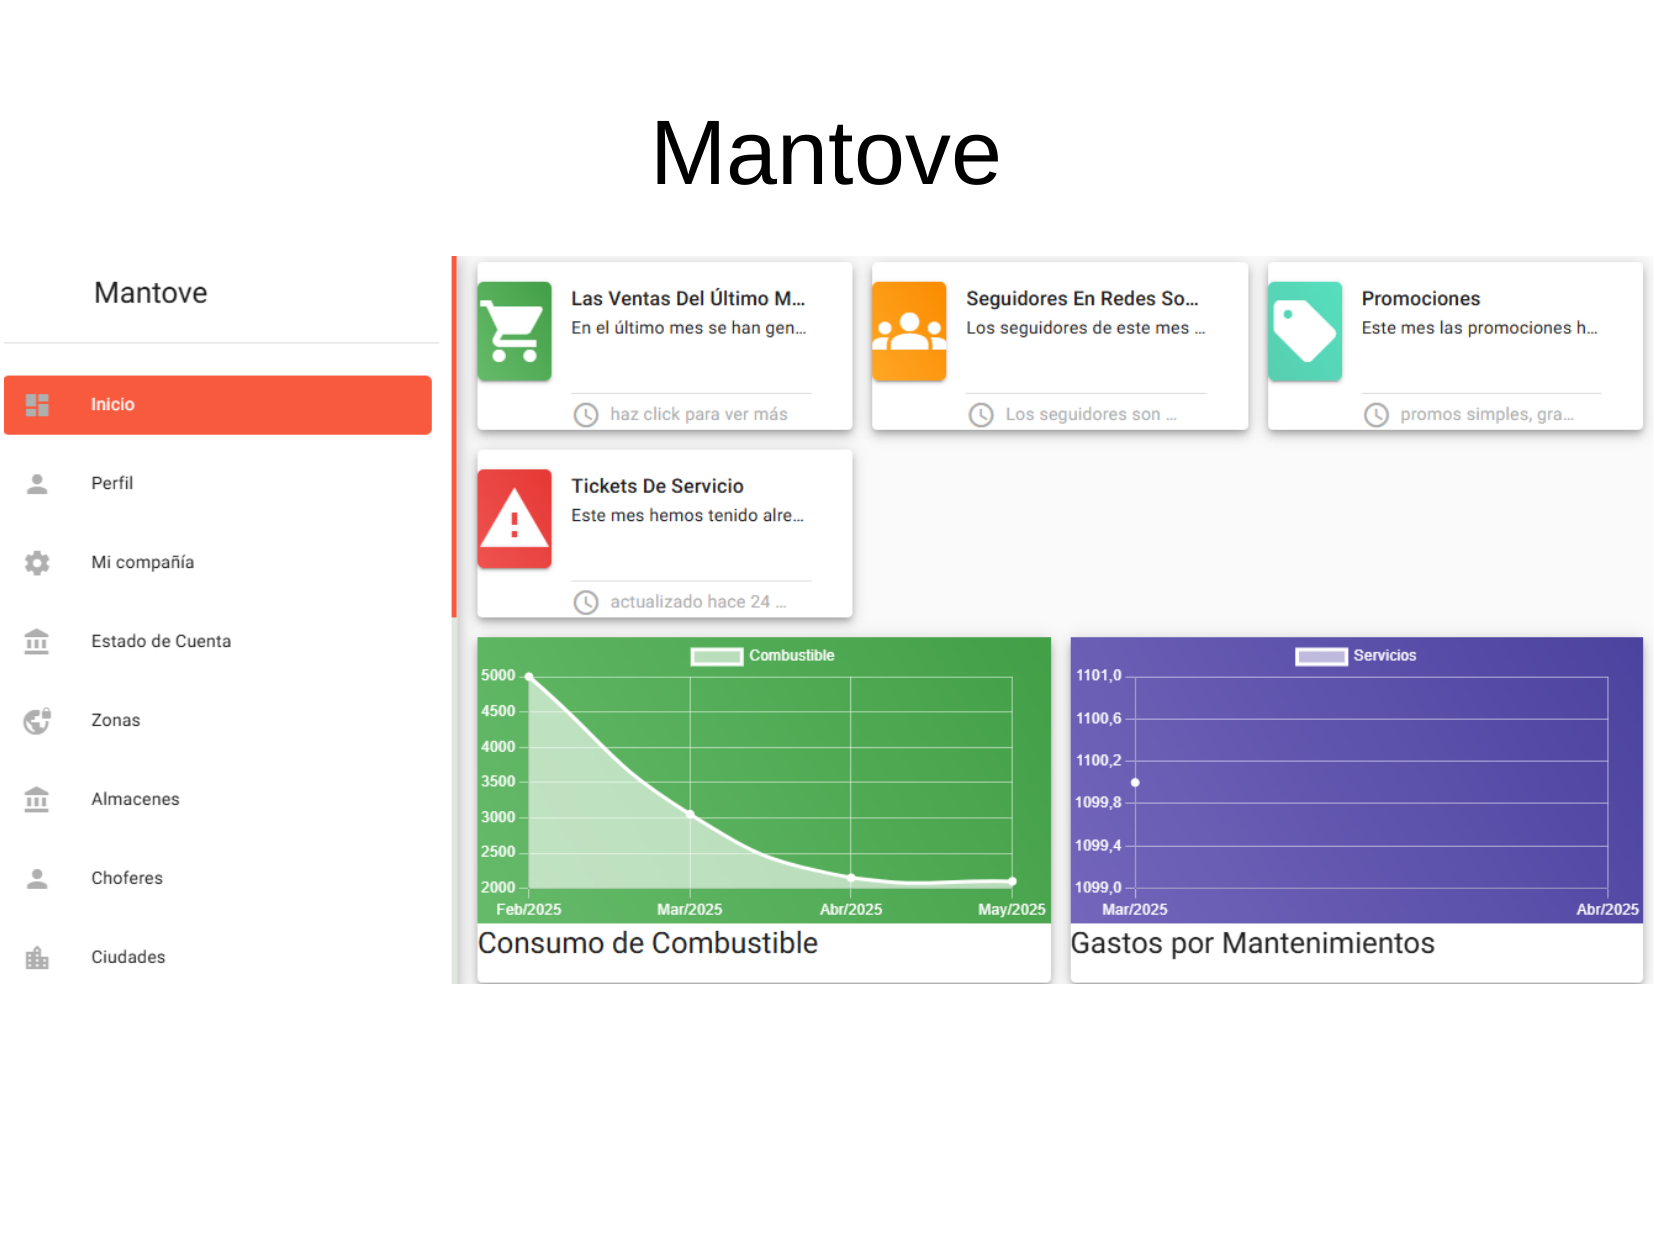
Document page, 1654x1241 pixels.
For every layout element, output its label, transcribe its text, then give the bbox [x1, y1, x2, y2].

picture [4, 256, 1654, 984]
title Mantove [82, 49, 1571, 256]
